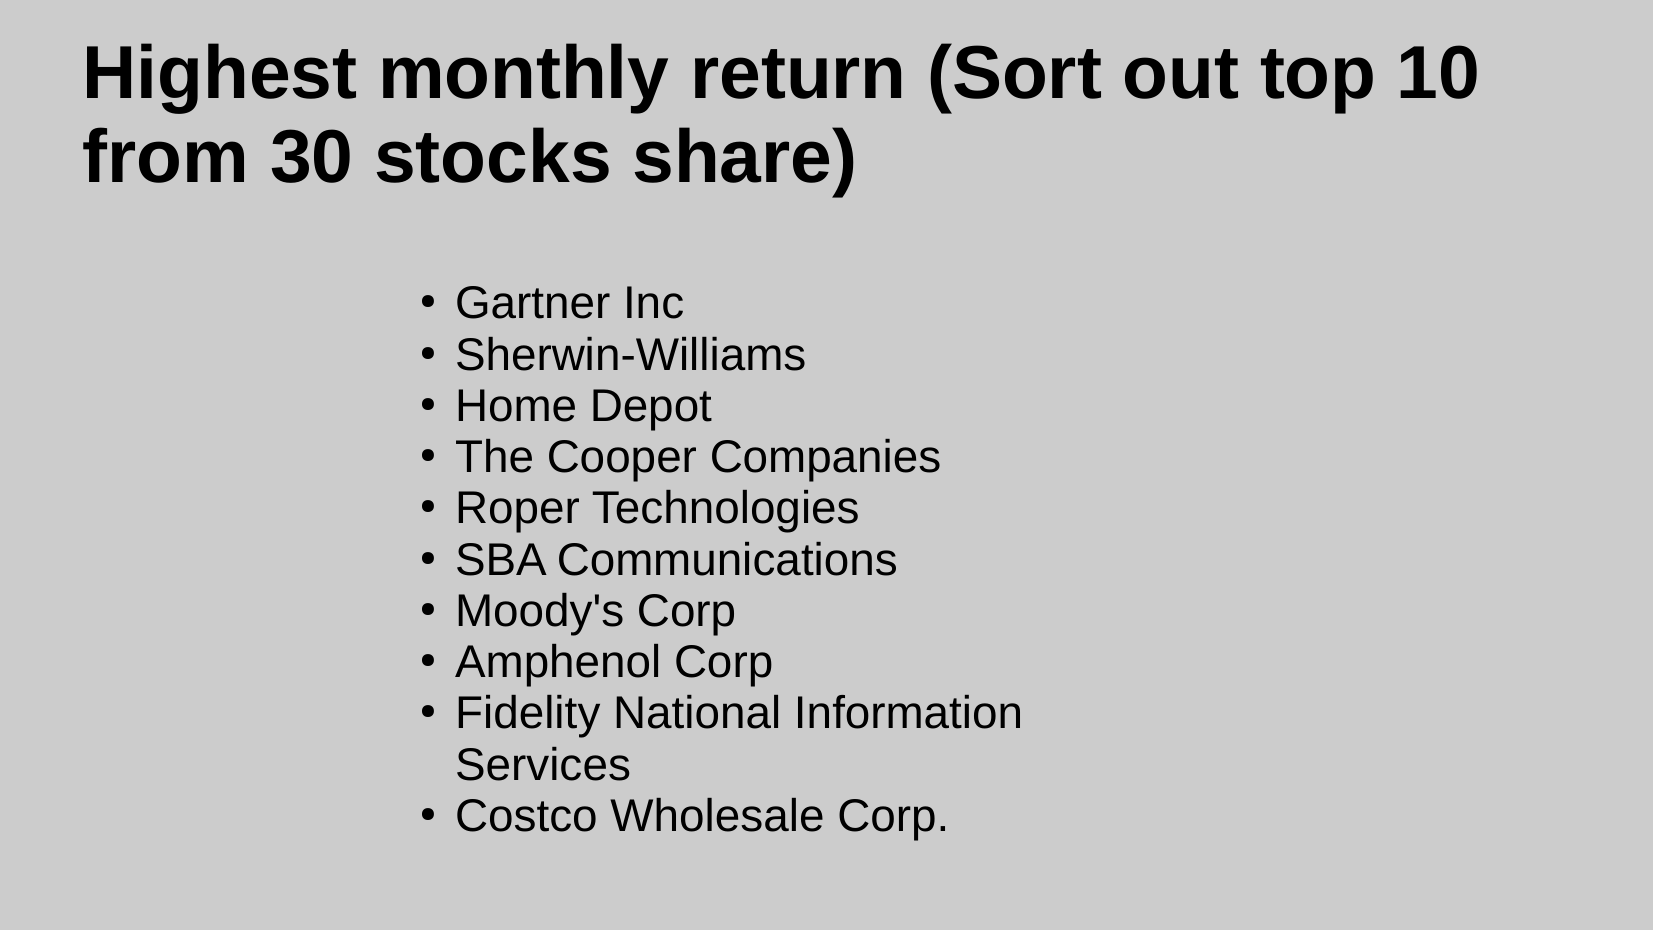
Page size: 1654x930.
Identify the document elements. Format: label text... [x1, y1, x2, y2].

subtitle [82, 217, 1571, 757]
title Highest monthly return (Sort out top 10 from 30 stocks share) [82, 30, 1571, 199]
text_box Gartner Inc Sherwin-Williams Home Depot The Cooper Companies Roper Technologies SBA Communications Moody's Corp Amphenol Corp Fidelity National Information Services Costco Wholesale Corp. [405, 269, 1111, 900]
